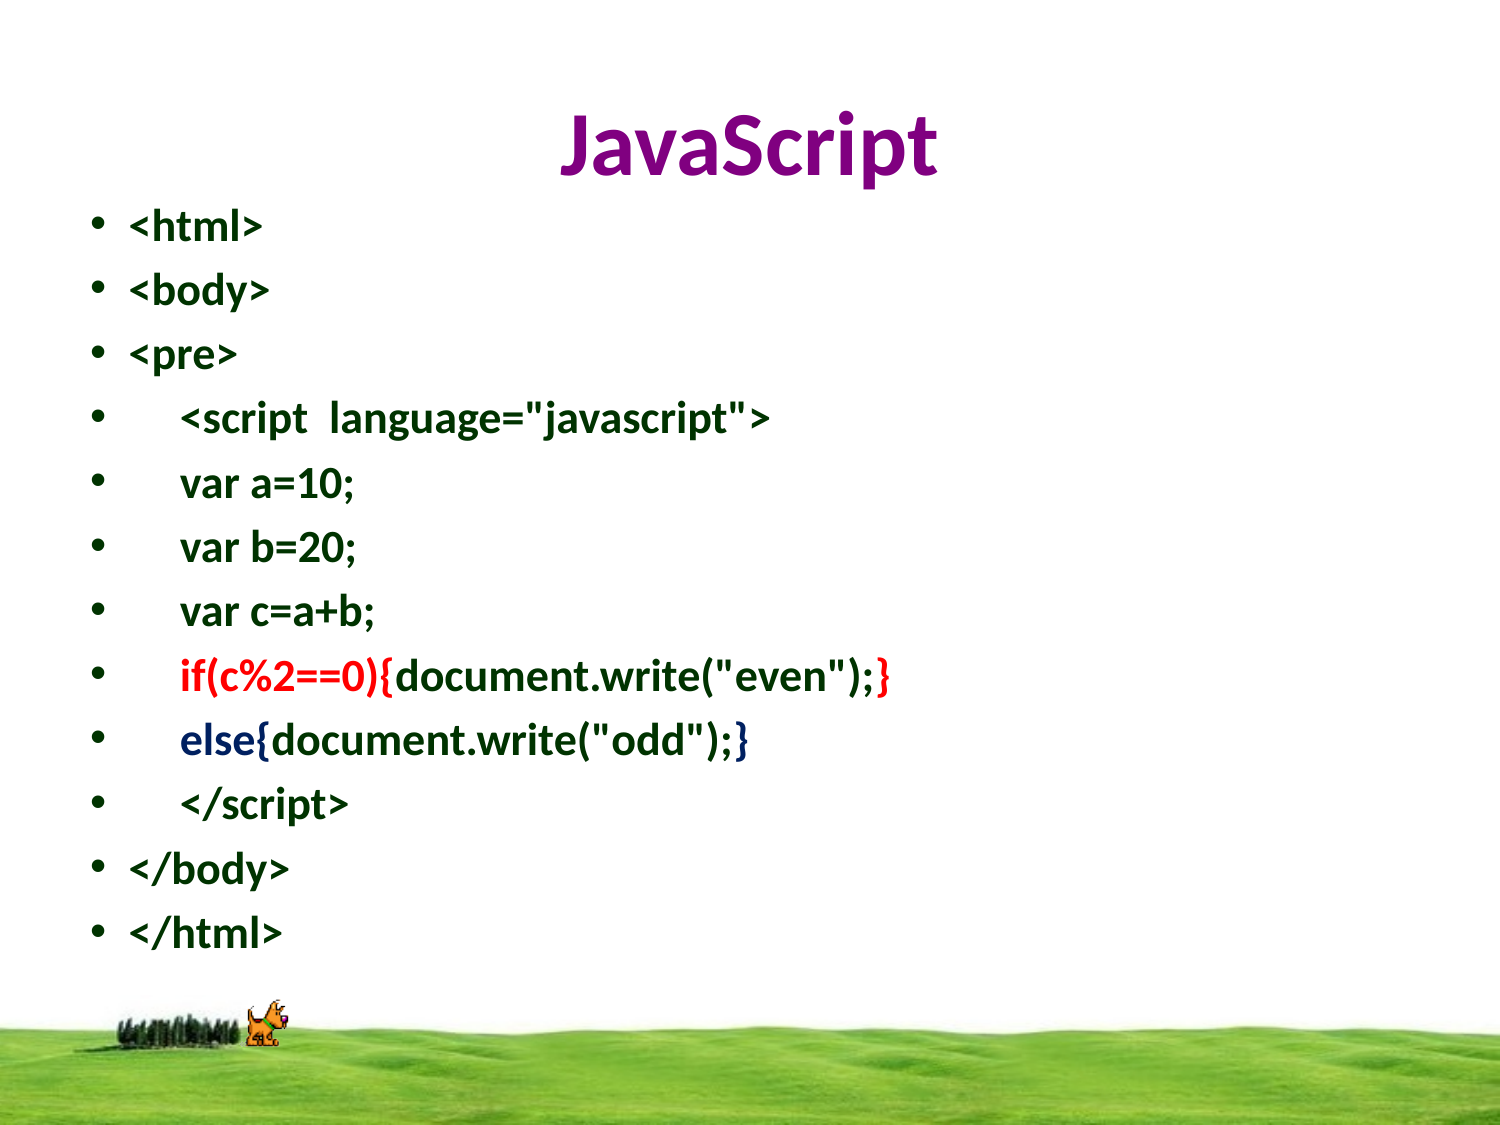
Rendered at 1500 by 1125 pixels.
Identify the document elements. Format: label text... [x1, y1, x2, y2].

list <html> <body> <pre> <script language="javascript"> var a=10; var b=20; var c=a+b; if(c%2==0){document.write("even");} else{document.write("odd");} </script> </body> </html> [75, 187, 1338, 975]
picture [0, 995, 1500, 1125]
title JavaScript [75, 45, 1425, 233]
